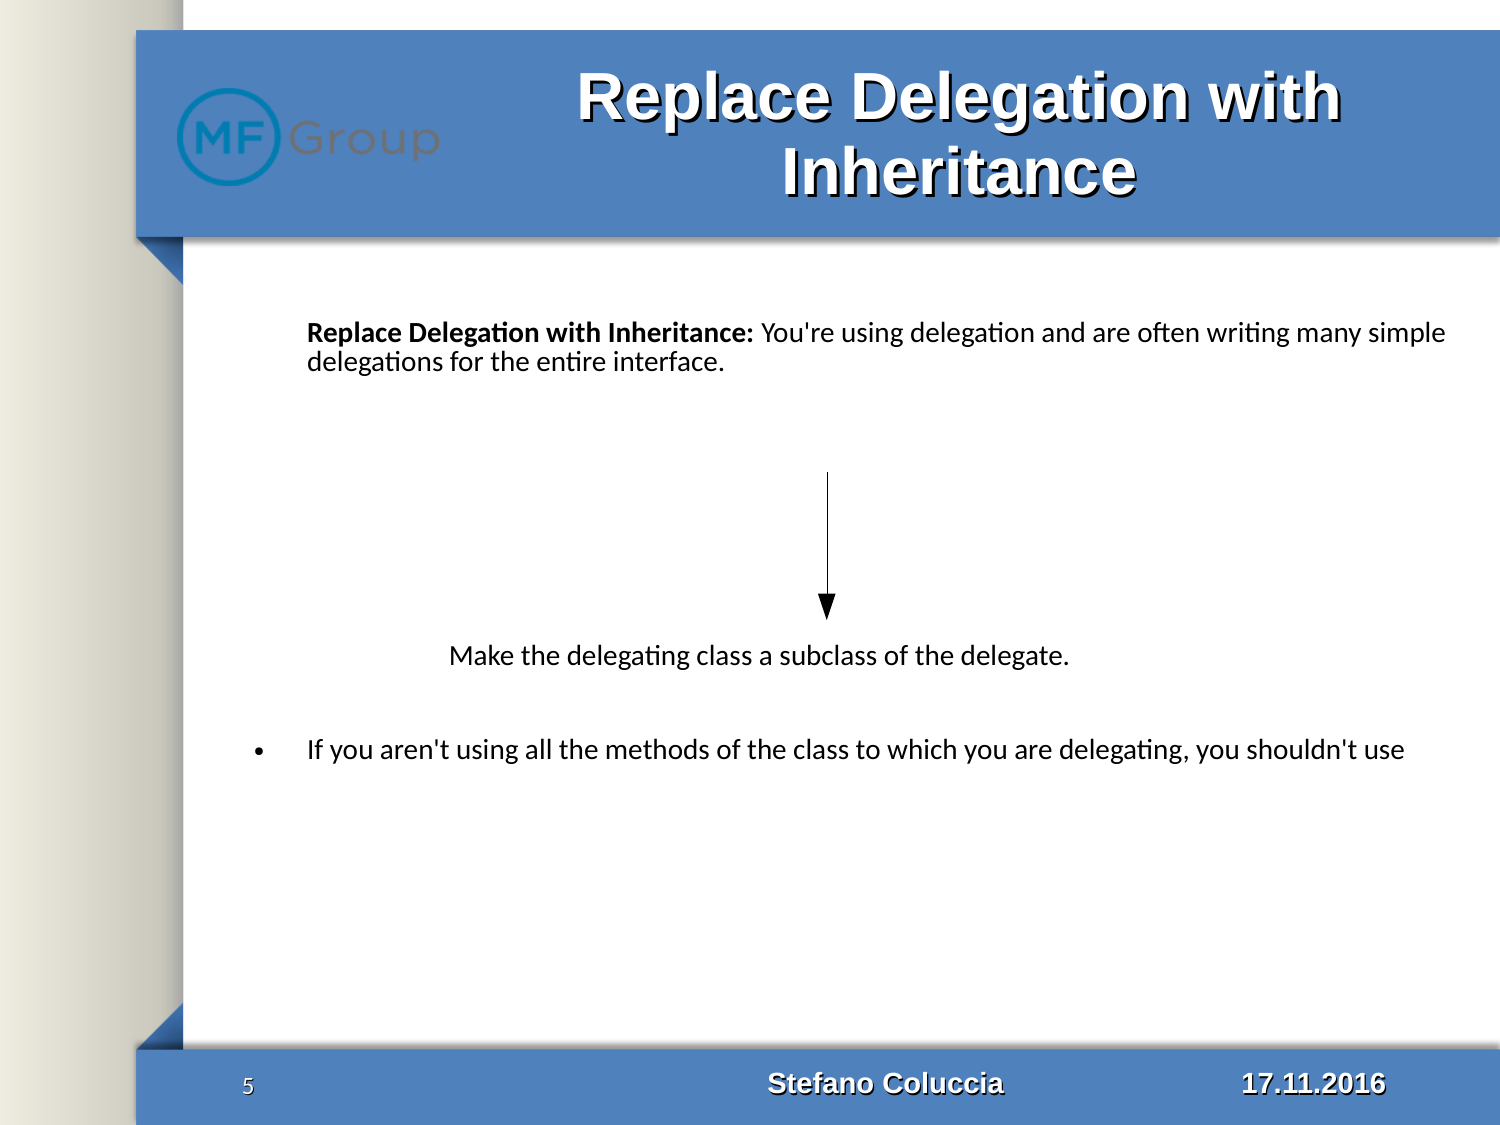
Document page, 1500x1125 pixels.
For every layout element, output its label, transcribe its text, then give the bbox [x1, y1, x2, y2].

title Stefano Coluccia [738, 1062, 1034, 1105]
list Replace Delegation with Inheritance: You're using delegation and are often writing many simple delegations for the entire interface. Make the delegating class a subclass of the delegate. If you aren't using all the methods of the class to which you are delegating, you shouldn't use [236, 261, 1453, 979]
picture [0, 0, 1500, 1125]
title Replace Delegation with Inheritance [472, 38, 1447, 230]
title 17.11.2016 [1151, 1062, 1477, 1105]
